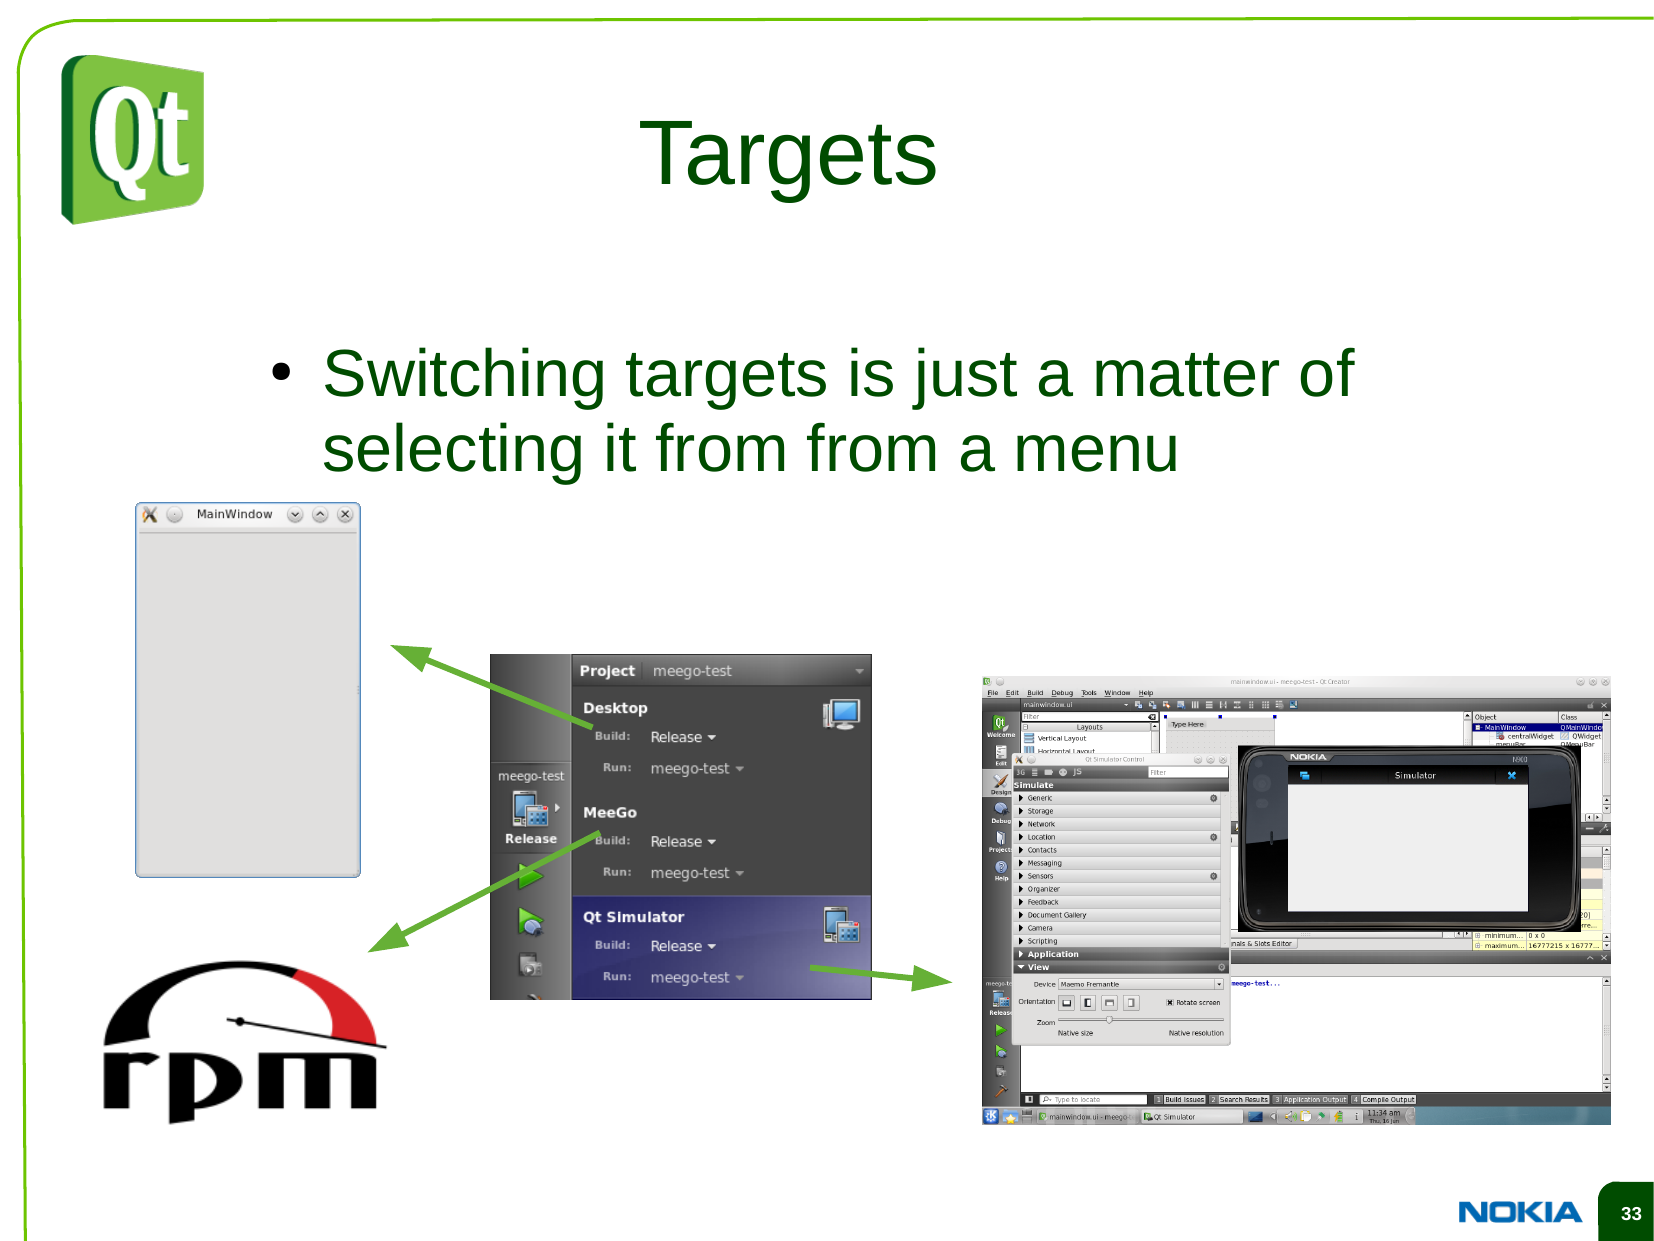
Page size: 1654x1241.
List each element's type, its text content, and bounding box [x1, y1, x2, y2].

title Targets [251, 49, 1327, 257]
picture [98, 899, 391, 1192]
picture [135, 502, 361, 878]
picture [490, 654, 872, 1000]
list Switching targets is just a matter of selecting it from from a menu [251, 336, 1571, 1155]
picture [982, 676, 1611, 1126]
picture [1459, 1201, 1583, 1223]
picture [61, 55, 204, 225]
